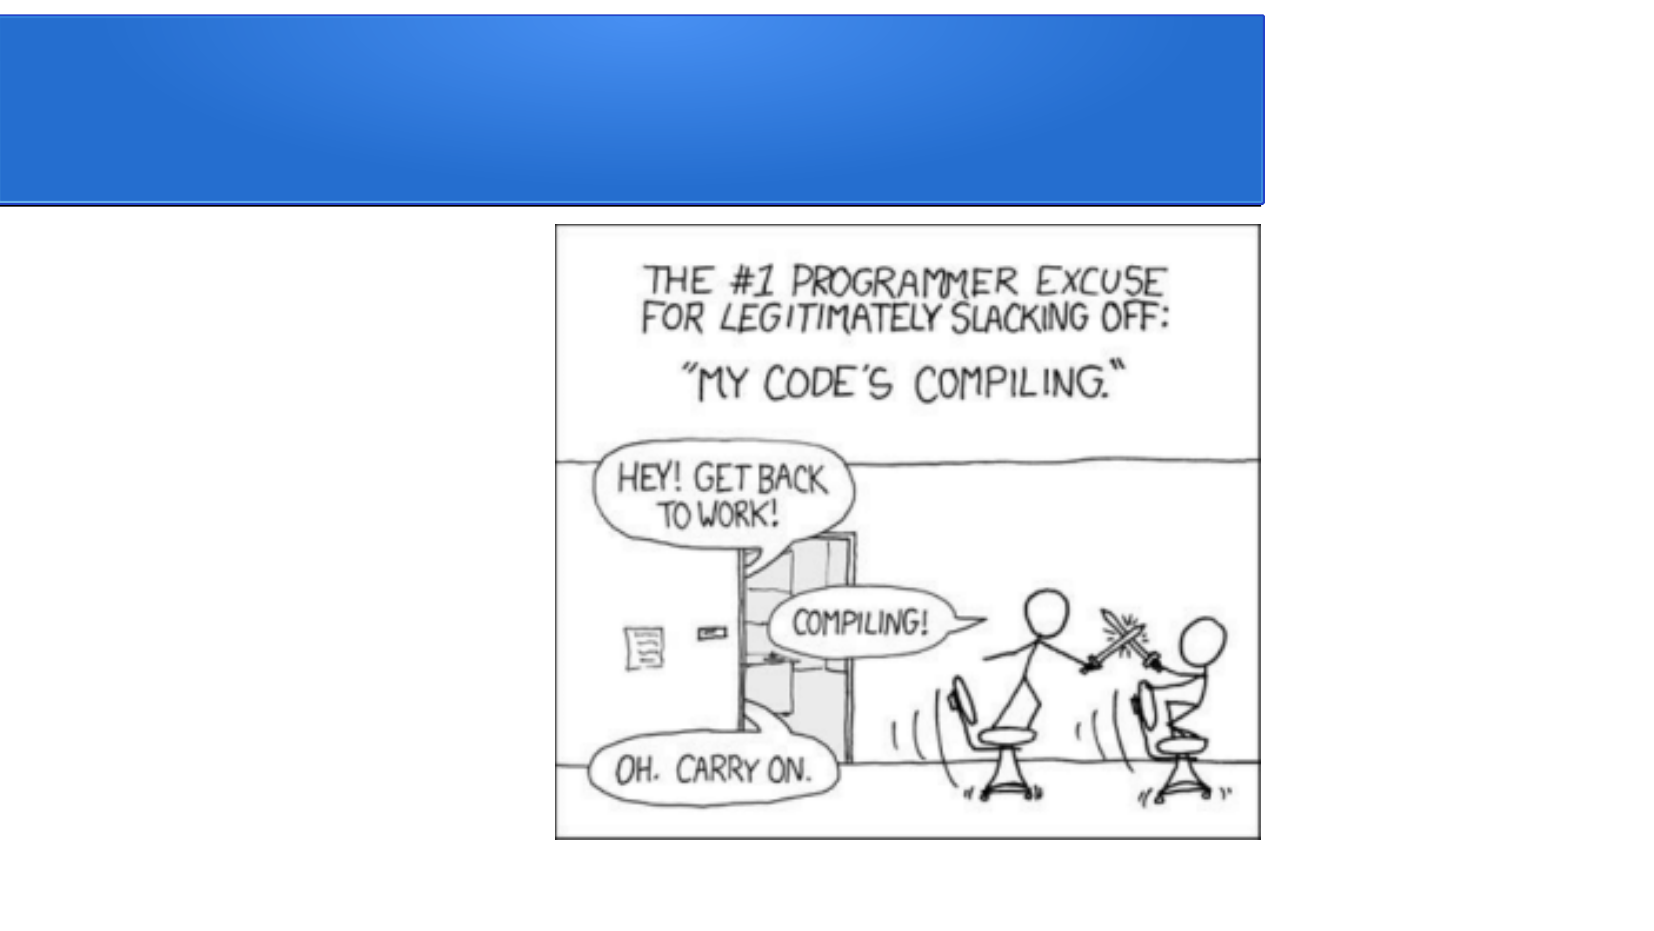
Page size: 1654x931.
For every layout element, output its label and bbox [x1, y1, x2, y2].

picture [555, 224, 1261, 841]
